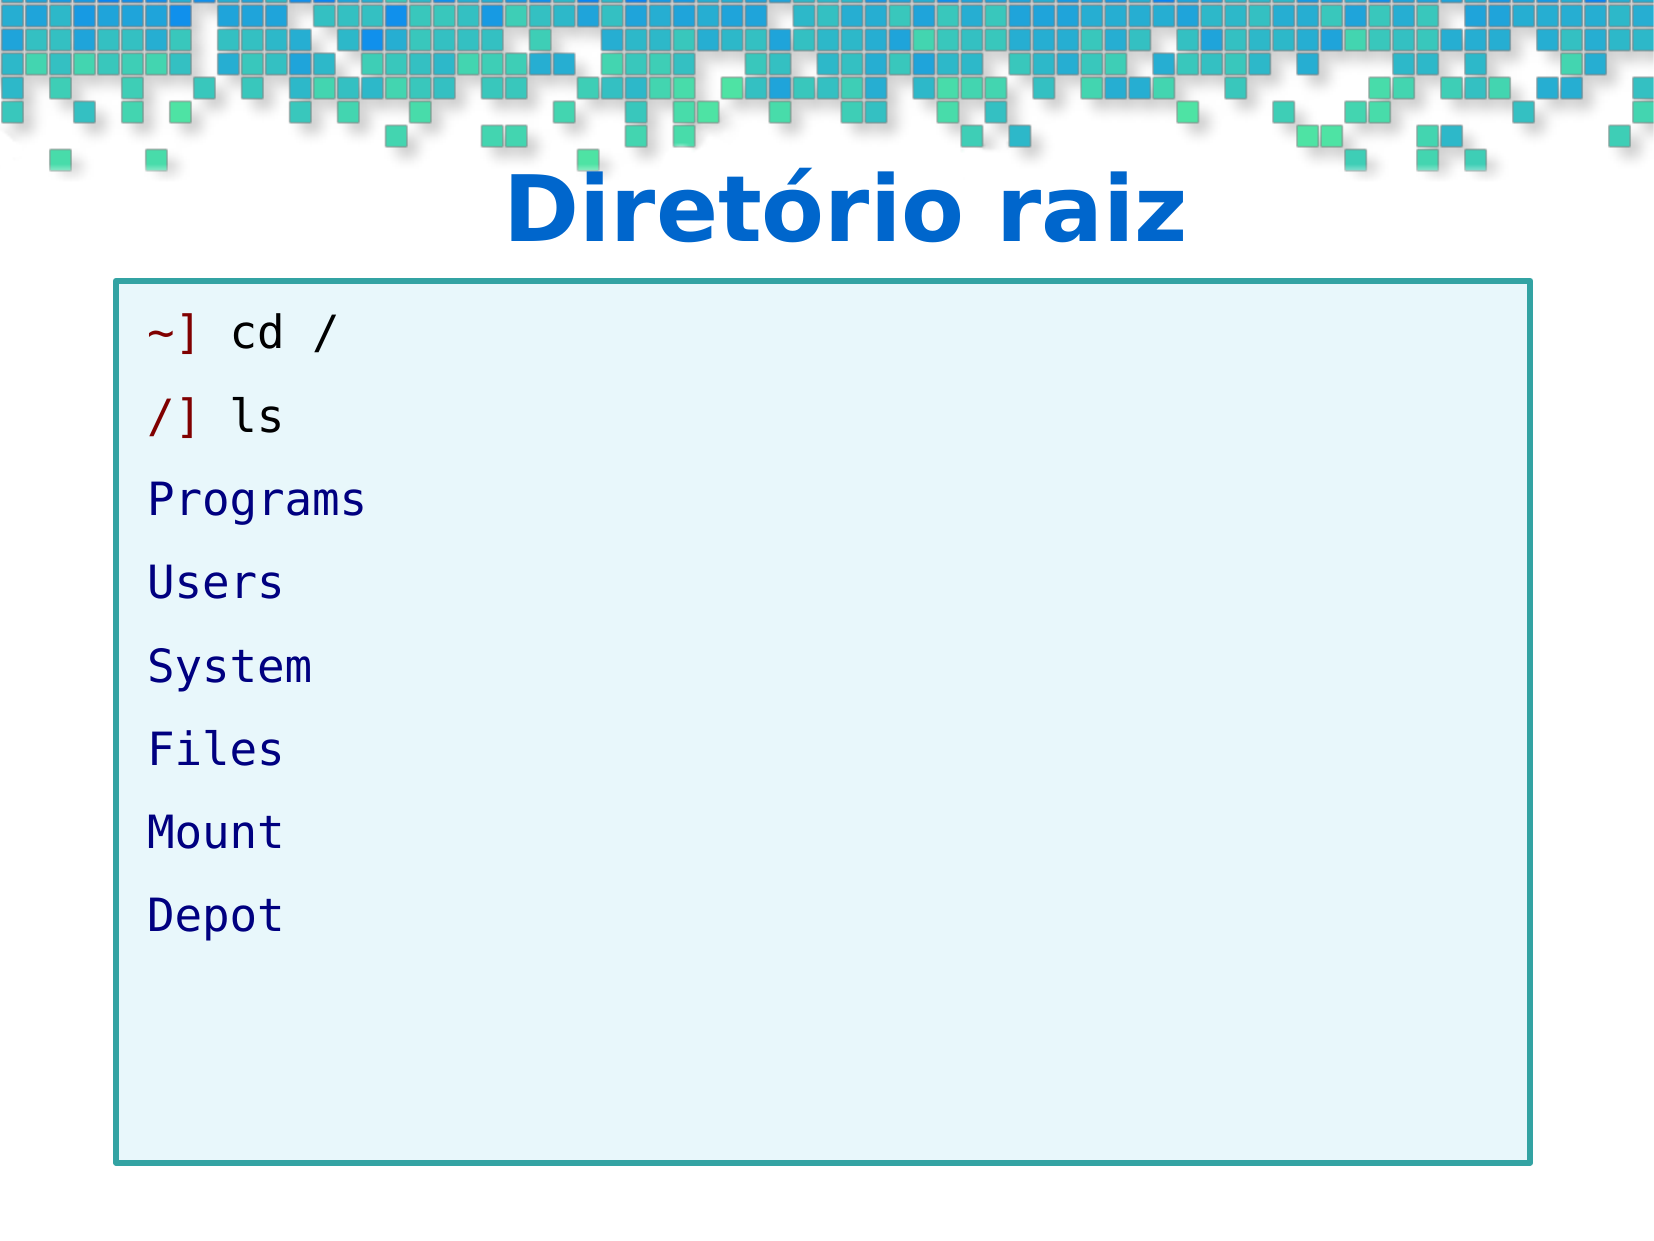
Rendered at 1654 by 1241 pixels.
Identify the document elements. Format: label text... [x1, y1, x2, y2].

list ~] cd / /] ls Programs Users System Files Mount Depot [121, 306, 1534, 1160]
picture [0, 0, 1654, 185]
title Diretório raiz [112, 132, 1581, 287]
